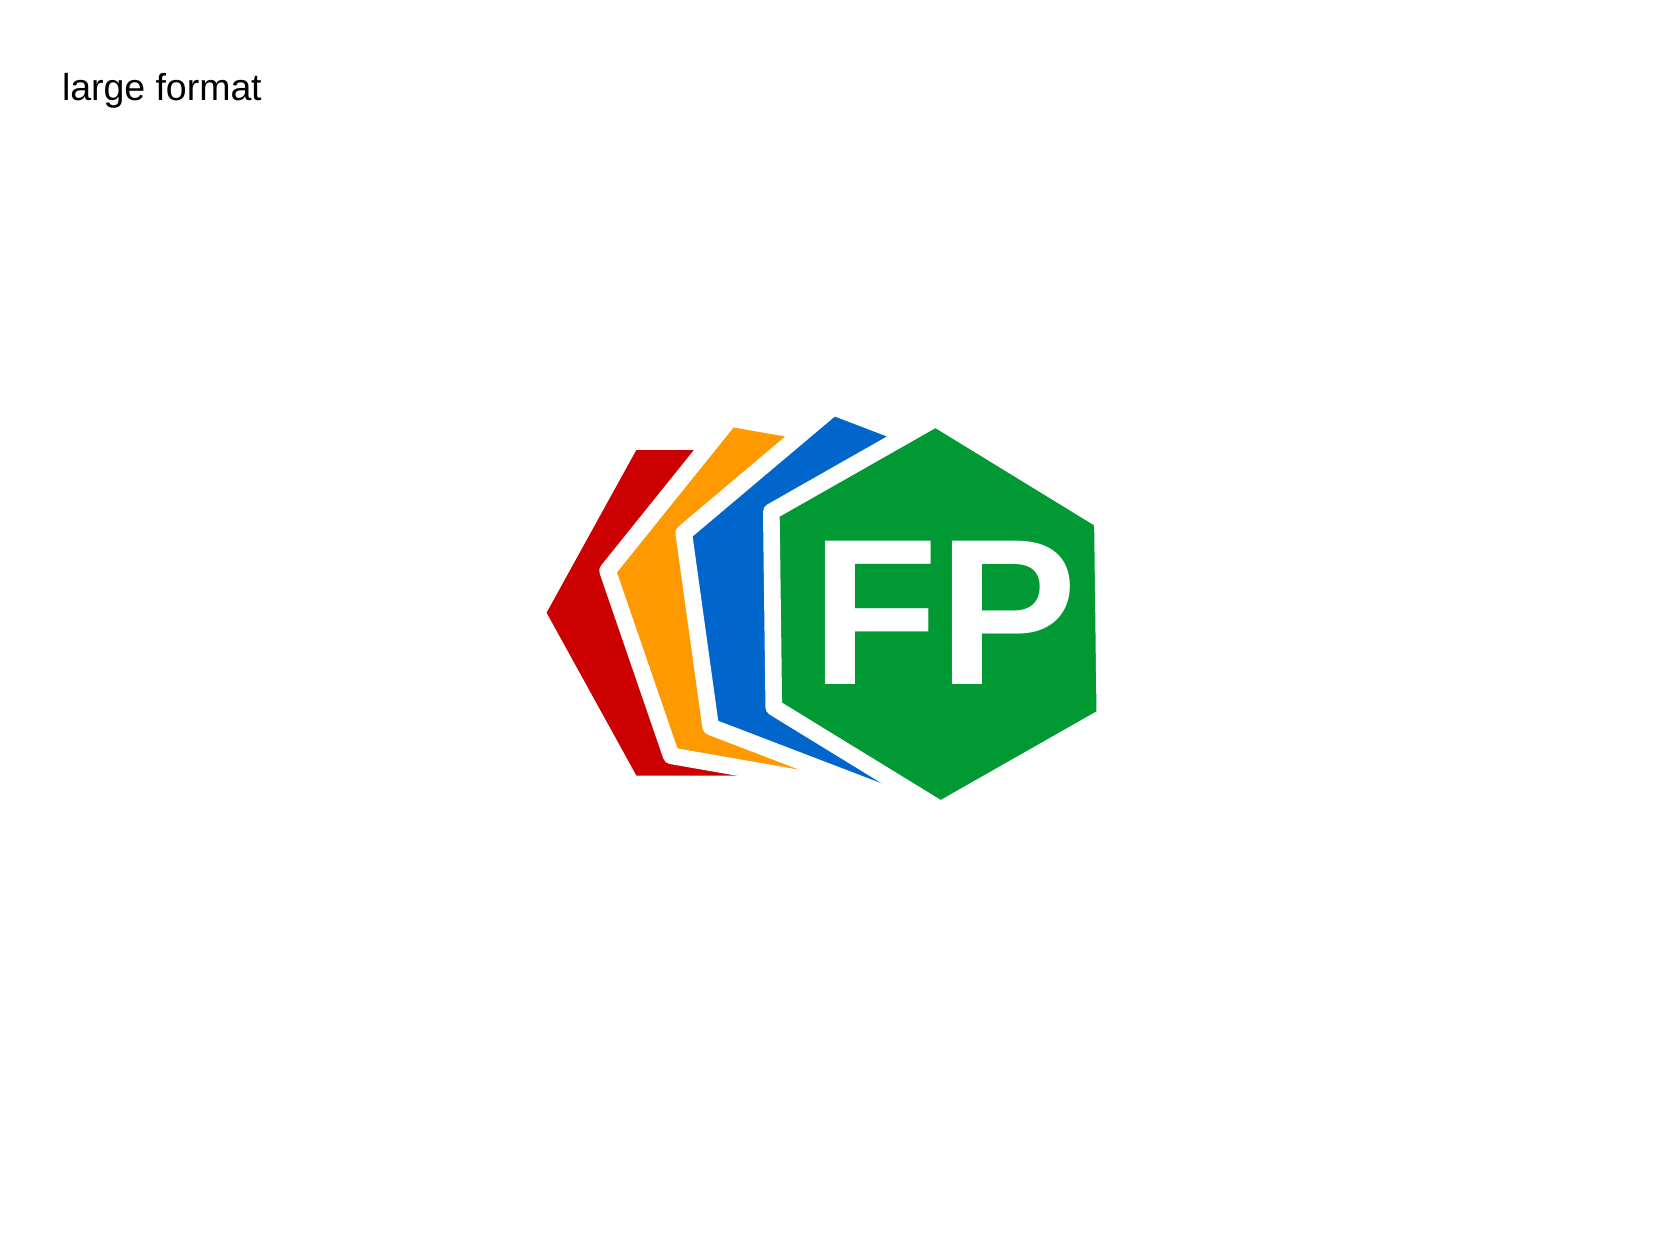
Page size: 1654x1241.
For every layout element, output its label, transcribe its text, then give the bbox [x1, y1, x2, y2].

text_box large format [47, 59, 508, 116]
text_box FP [784, 494, 1104, 731]
text_box [536, 406, 1079, 810]
